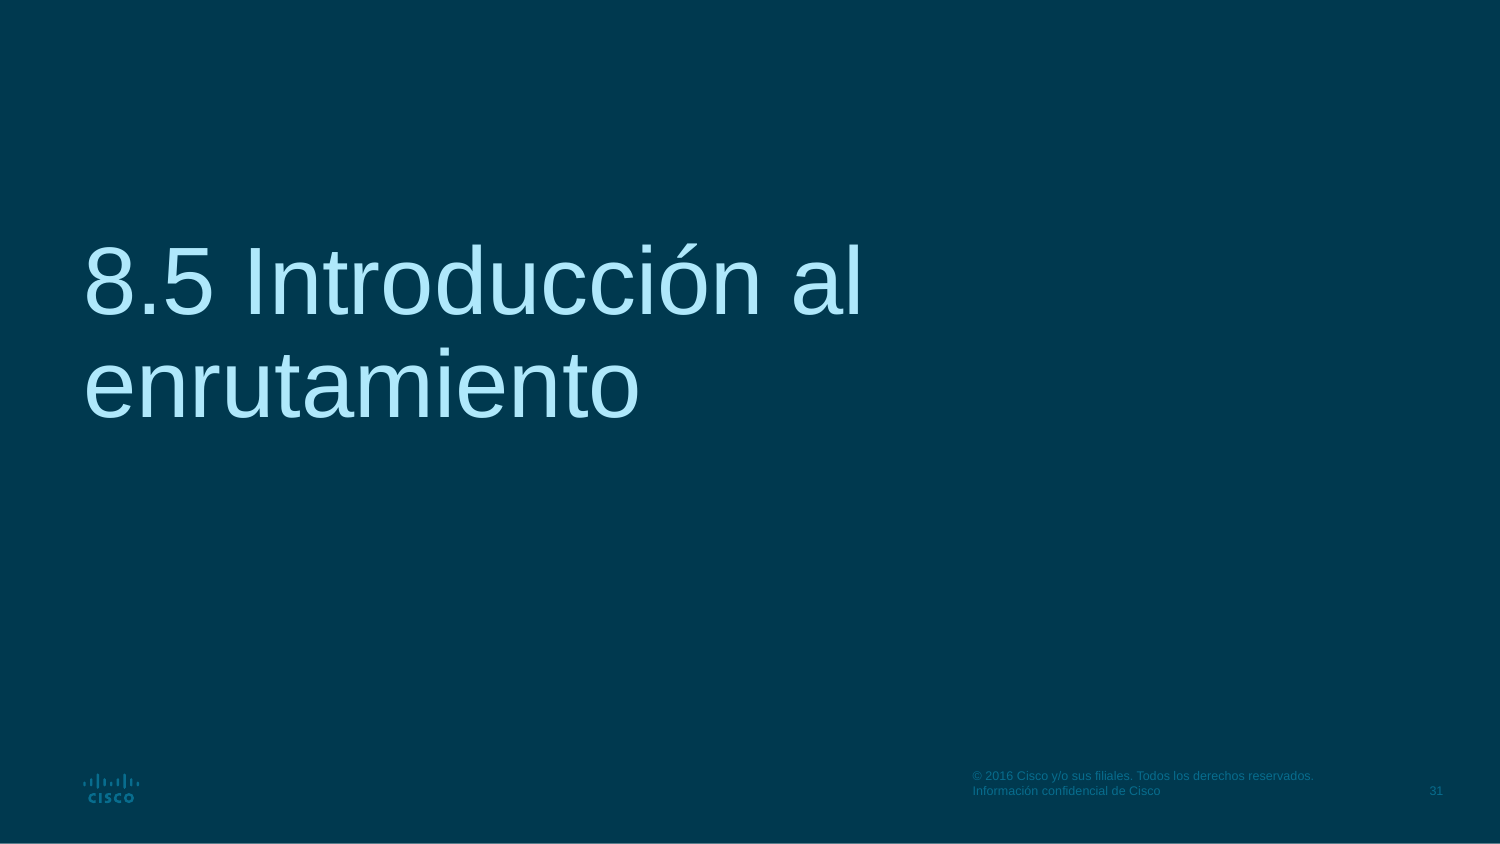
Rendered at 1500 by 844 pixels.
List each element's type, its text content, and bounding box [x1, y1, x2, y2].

title 8.5 Introducción al enrutamiento [68, 150, 1419, 446]
